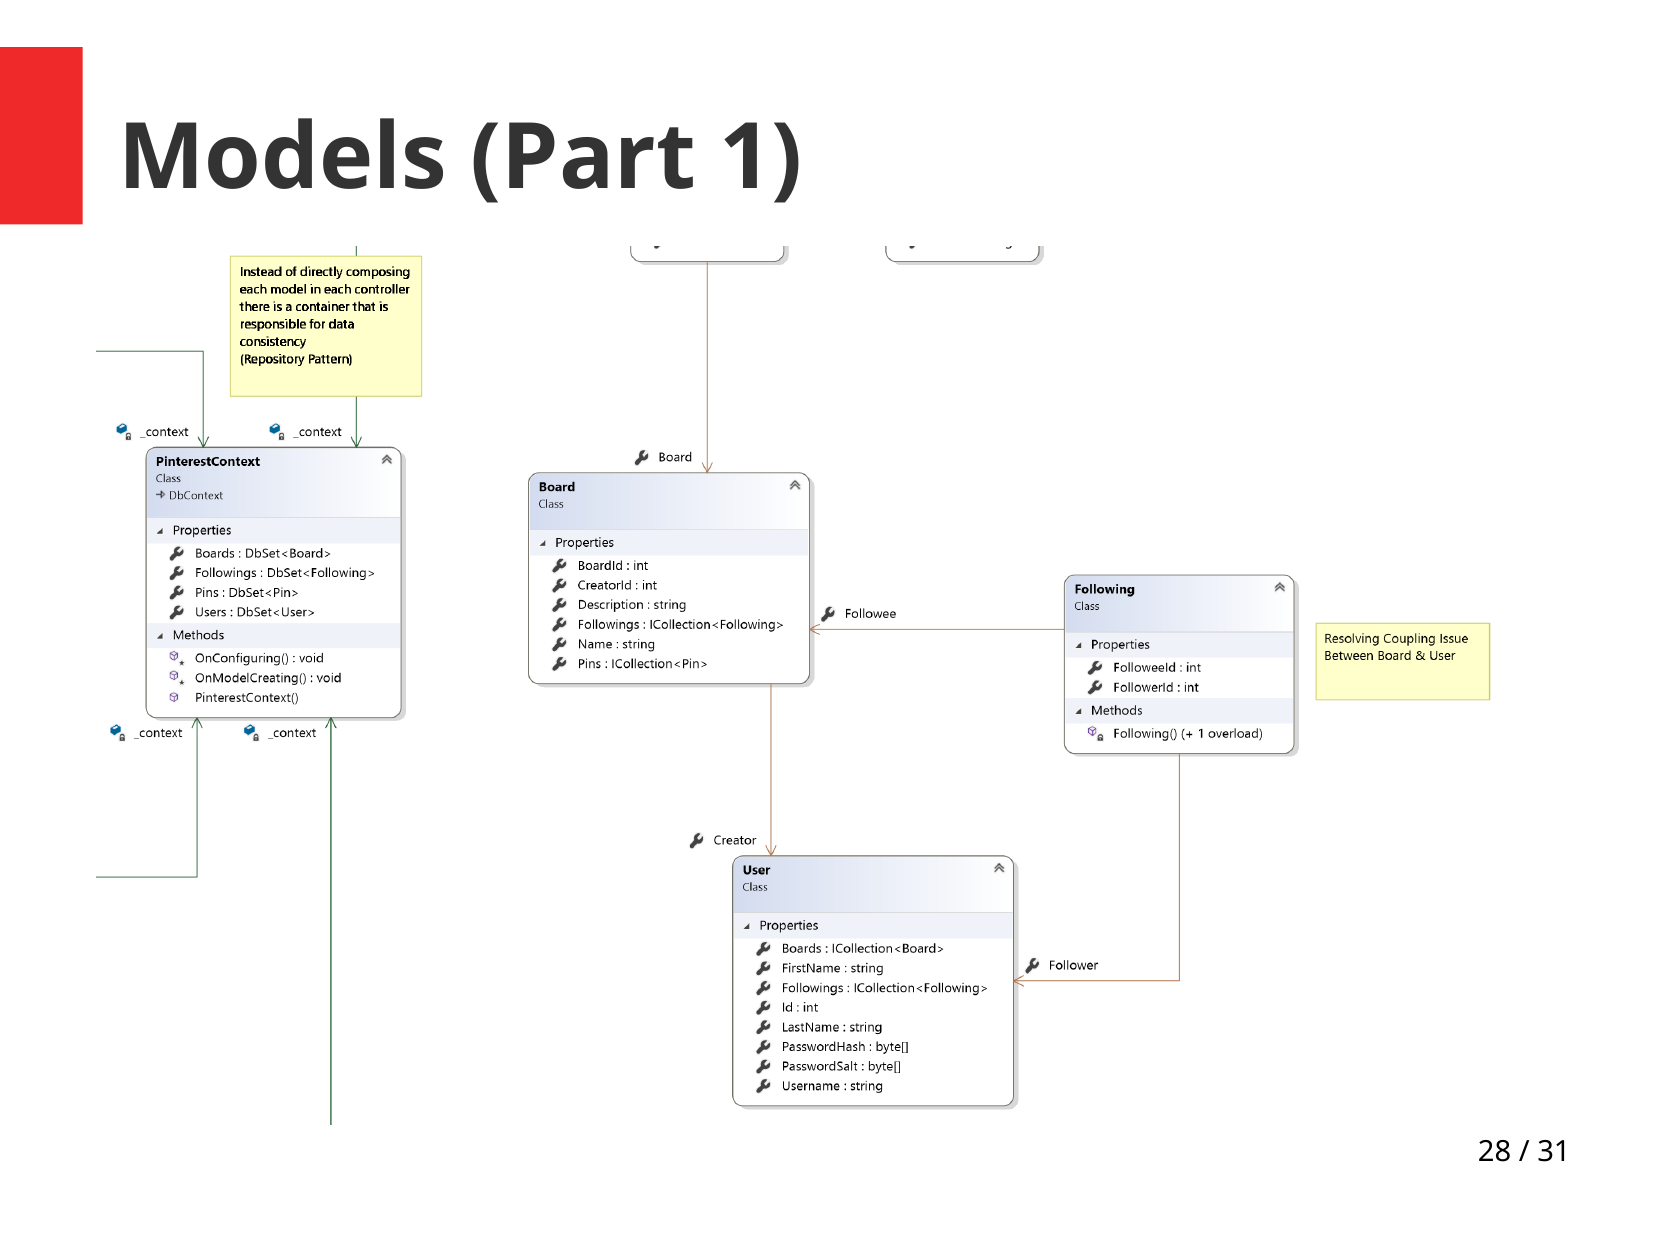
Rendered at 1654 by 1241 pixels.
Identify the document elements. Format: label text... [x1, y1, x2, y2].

title Models (Part 1) [118, 49, 1571, 246]
picture [96, 246, 1571, 1126]
